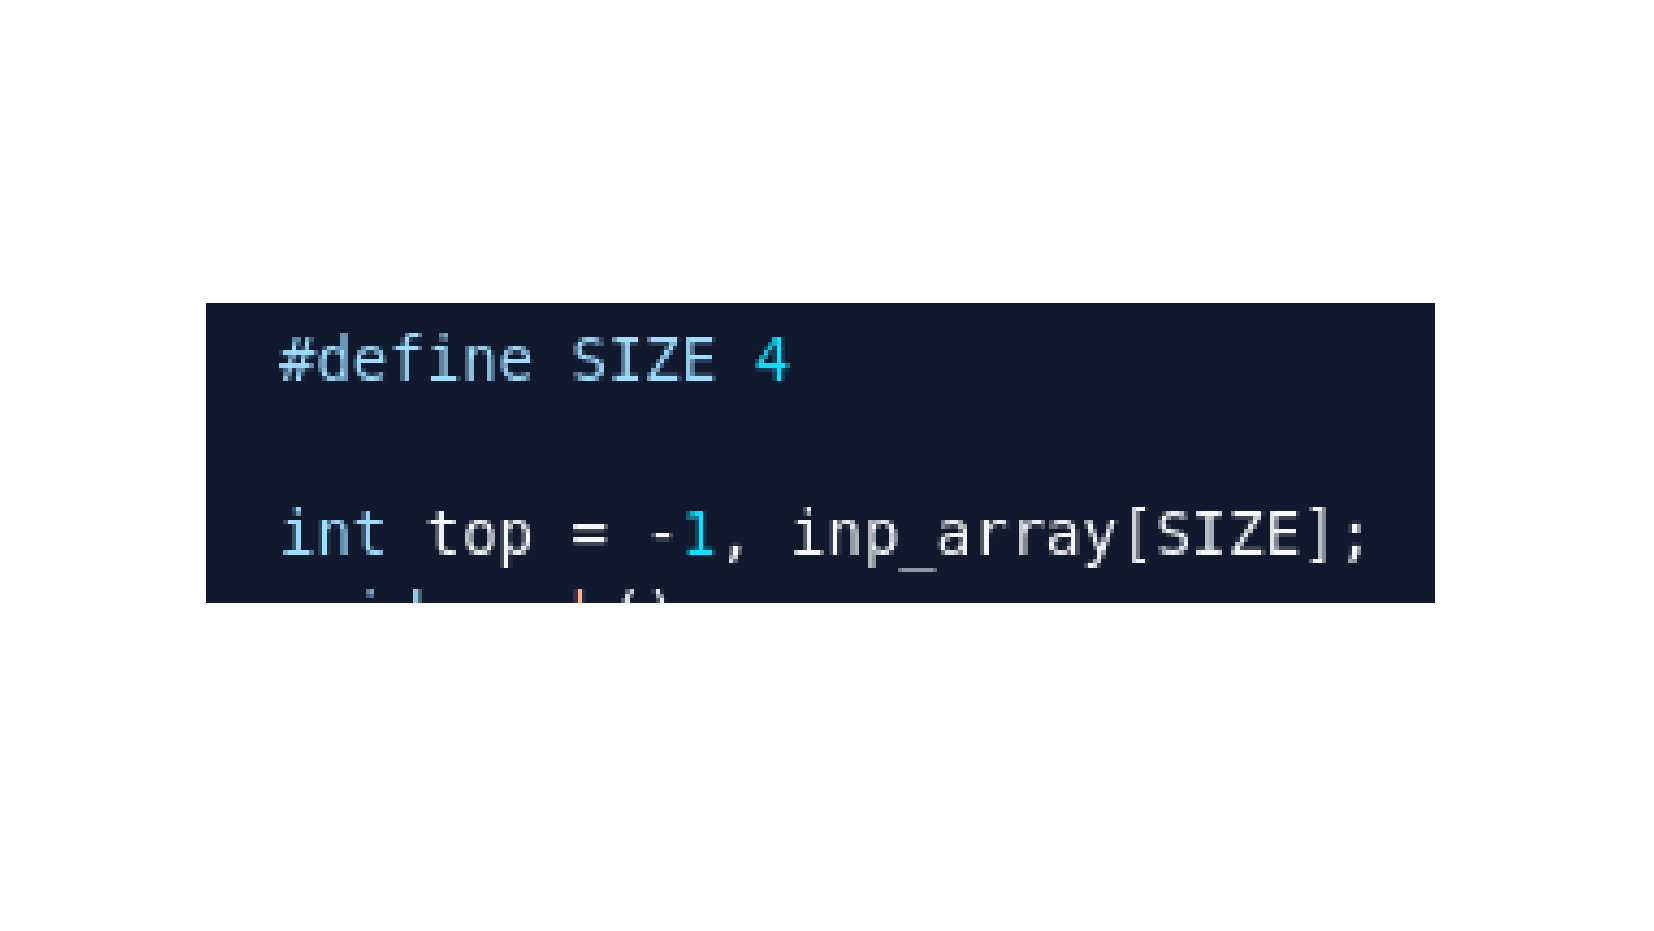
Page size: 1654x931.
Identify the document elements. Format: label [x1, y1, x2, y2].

picture [206, 303, 1435, 603]
